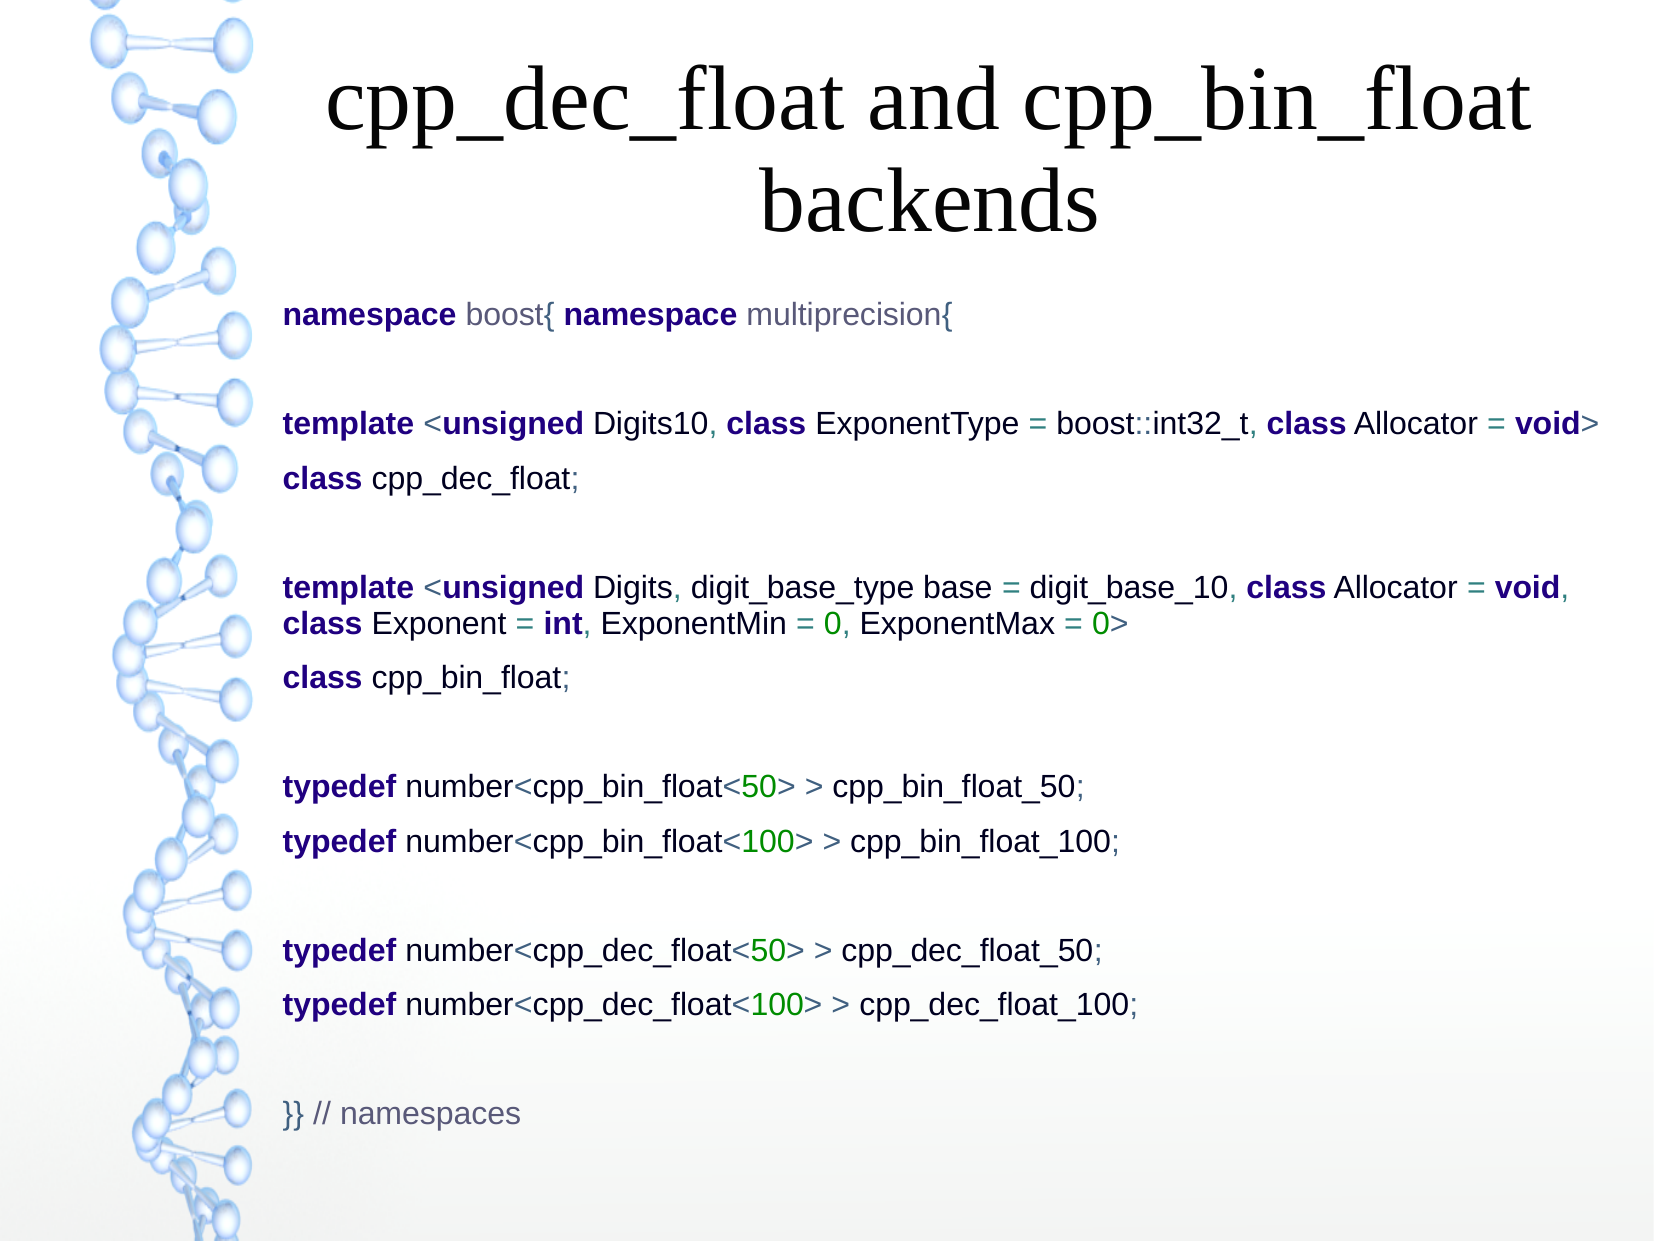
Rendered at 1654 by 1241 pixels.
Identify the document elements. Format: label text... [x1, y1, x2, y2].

picture [0, 0, 1654, 1241]
list namespace boost{ namespace multiprecision{ template <unsigned Digits10, class ExponentType = boost::int32_t, class Allocator = void> class cpp_dec_float; template <unsigned Digits, digit_base_type base = digit_base_10, class Allocator = void, class Exponent = int, ExponentMin = 0, ExponentMax = 0> class cpp_bin_float; typedef number<cpp_bin_float<50> > cpp_bin_float_50; typedef number<cpp_bin_float<100> > cpp_bin_float_100; typedef number<cpp_dec_float<50> > cpp_dec_float_50; typedef number<cpp_dec_float<100> > cpp_dec_float_100; }} // namespaces [282, 296, 1621, 1138]
title cpp_dec_float and cpp_bin_float backends [265, 47, 1595, 252]
